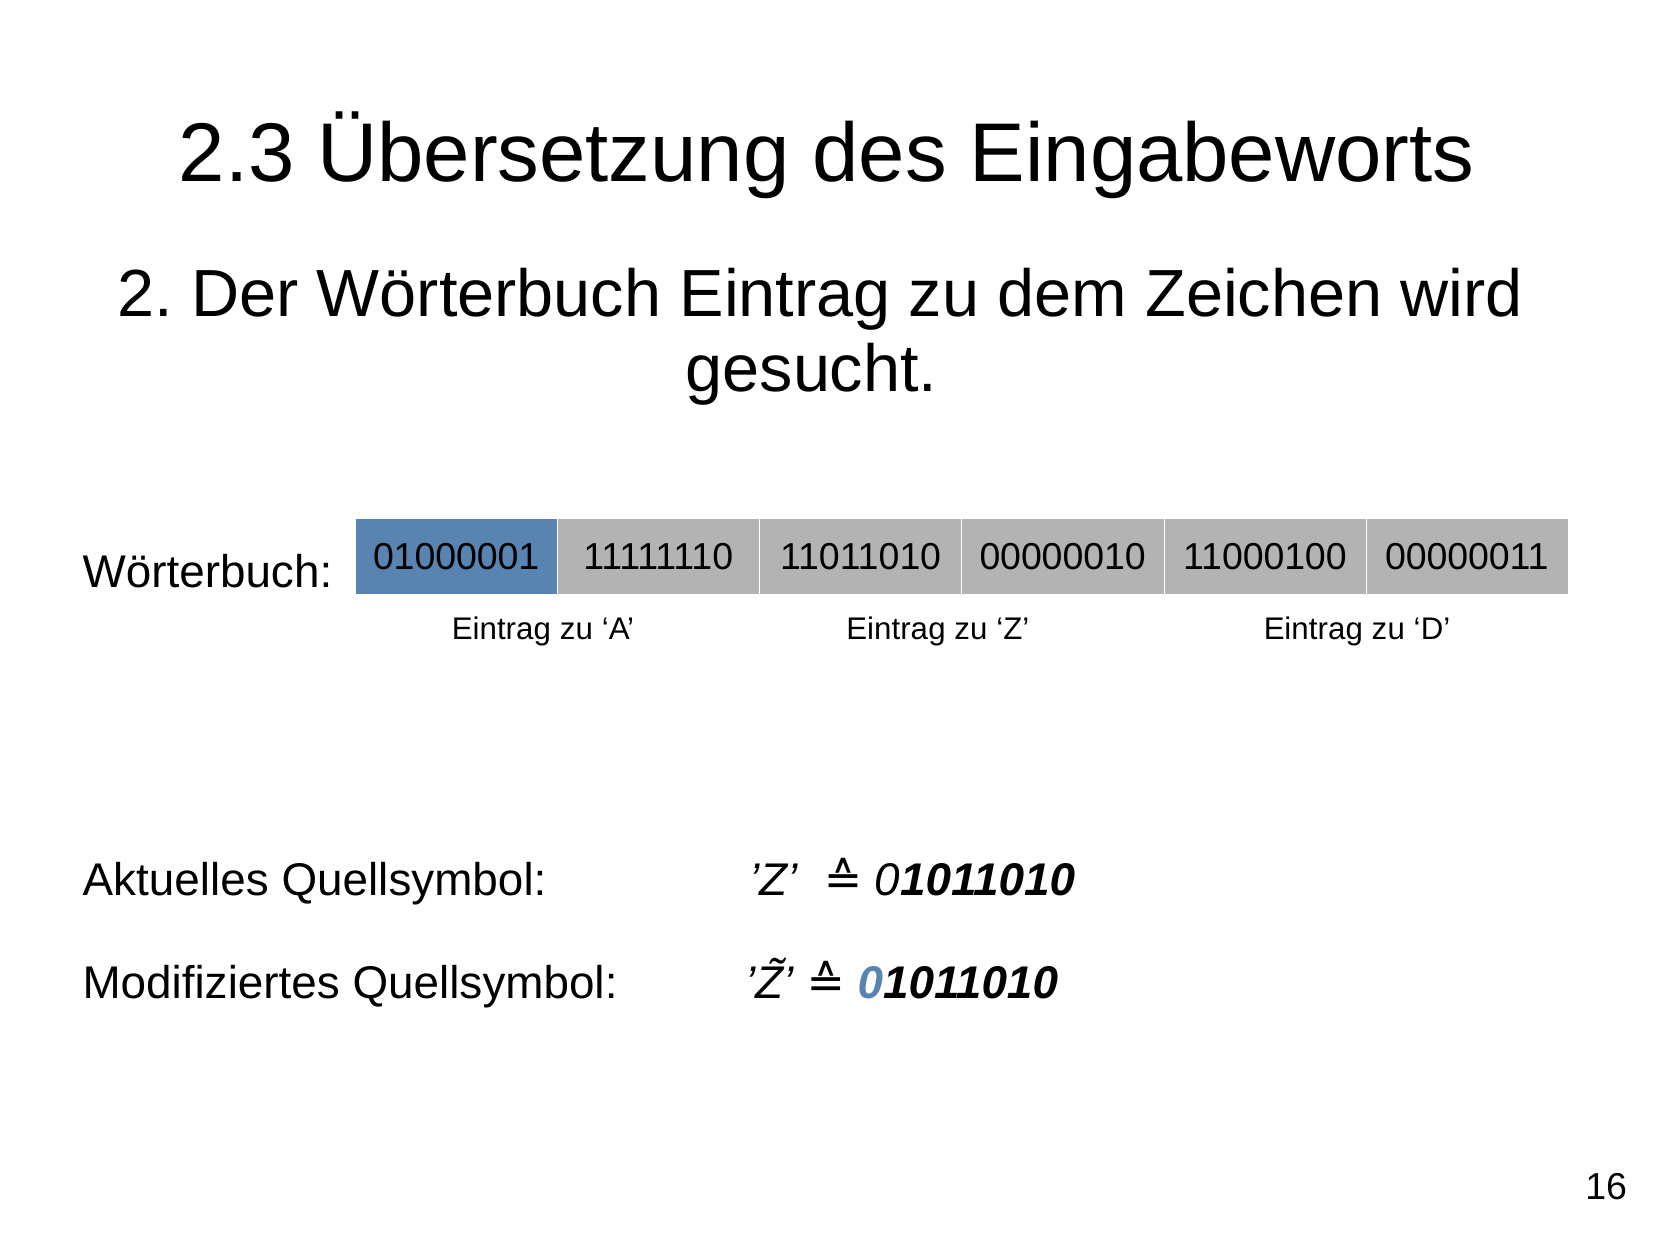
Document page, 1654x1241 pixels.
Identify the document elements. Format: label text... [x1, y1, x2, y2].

table_header 11011010 [760, 519, 961, 594]
table_header 01000001 [356, 519, 557, 594]
subtitle Wörterbuch: Eintrag zu ‘A’ Eintrag zu ‘Z’ Eintrag zu ‘D’ Aktuelles Quellsymbol: ’Z’ ≙ 01011010 Modifiziertes Quellsymbol: ’Z̃’ ≙ 01011010 [82, 462, 1571, 1185]
title 2.3 Übersetzung des Eingabeworts [82, 106, 1571, 200]
table_header 11111110 [558, 519, 759, 594]
table_header 00000011 [1367, 519, 1568, 594]
title 2. Der Wörterbuch Eintrag zu dem Zeichen wird gesucht. [47, 200, 1595, 462]
table_header 11000100 [1165, 519, 1366, 594]
text_box <number> [1259, 1158, 1642, 1229]
table_header 00000010 [962, 519, 1164, 594]
